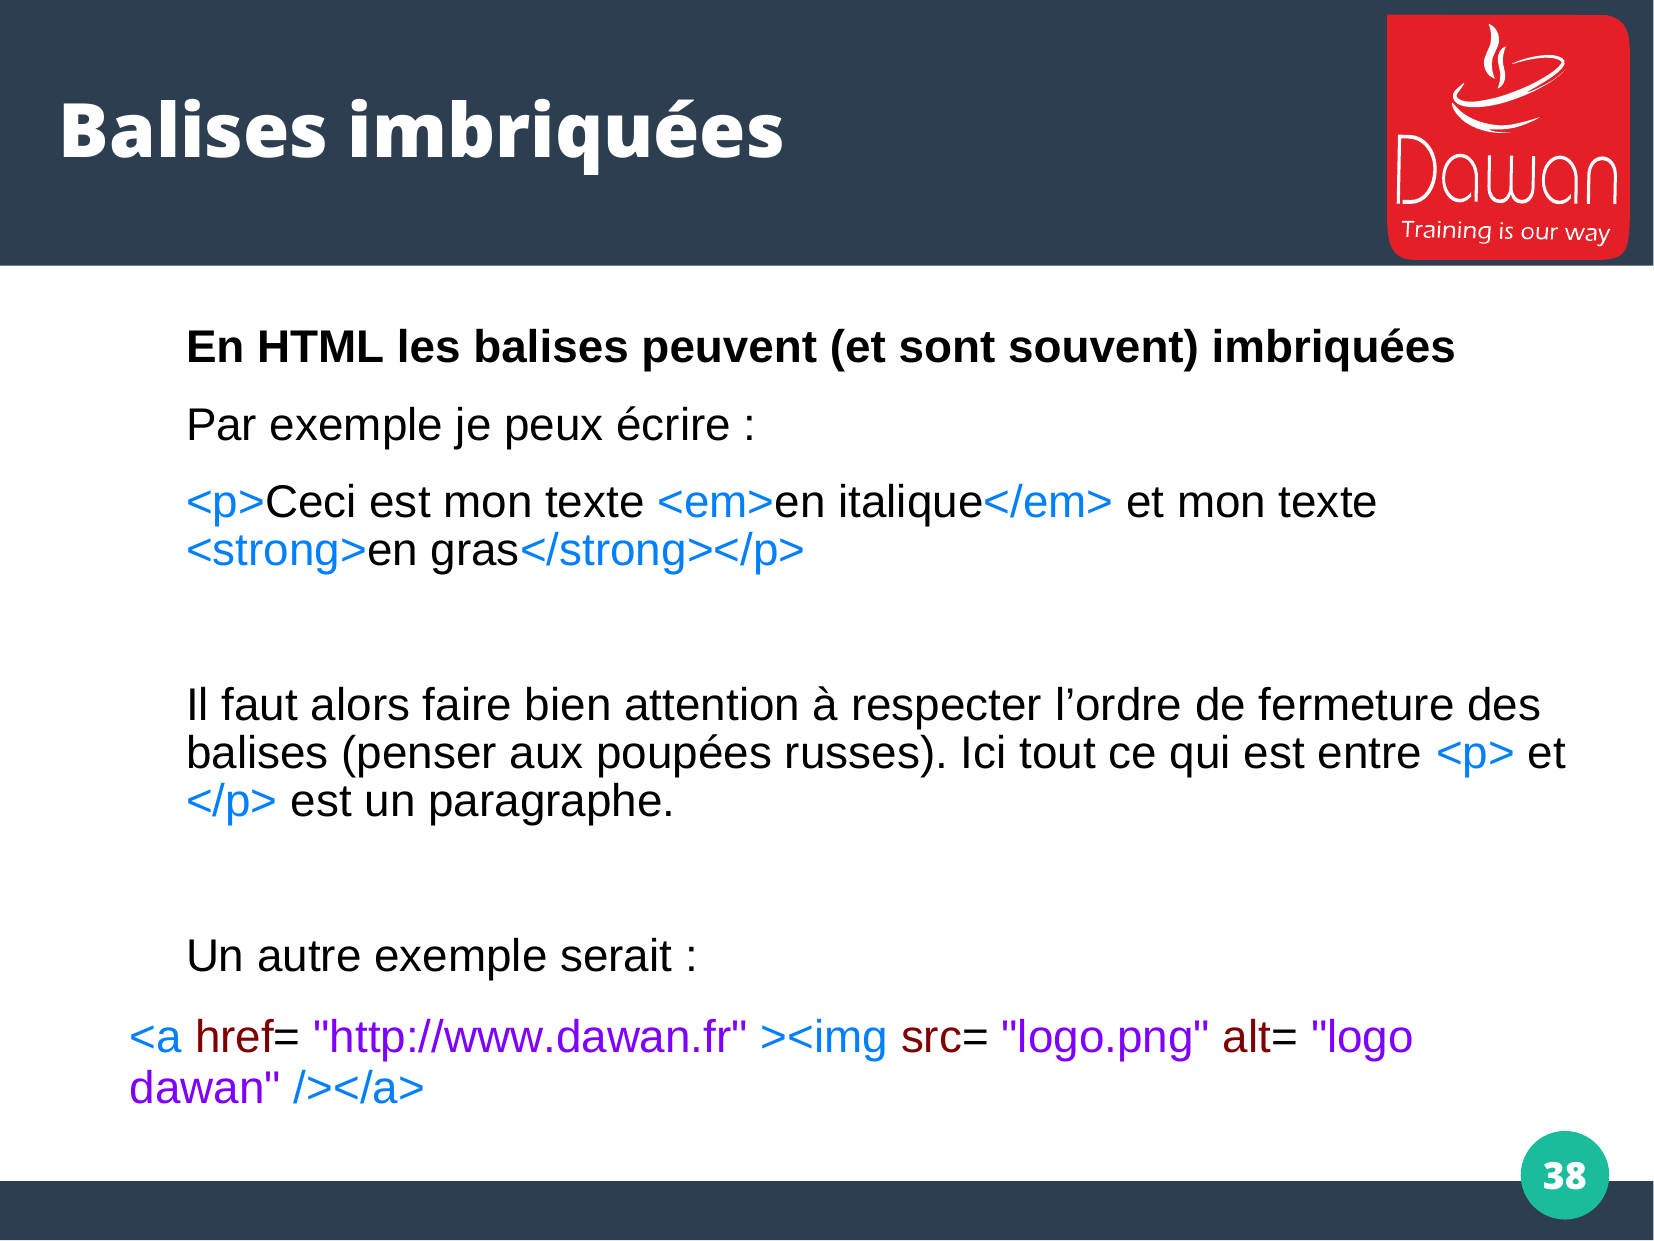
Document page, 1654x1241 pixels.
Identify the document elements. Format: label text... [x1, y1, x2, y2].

list En HTML les balises peuvent (et sont souvent) imbriquées Par exemple je peux écrire : <p>Ceci est mon texte <em>en italique</em> et mon texte <strong>en gras</strong></p> Il faut alors faire bien attention à respecter l’ordre de fermeture des balises (penser aux poupées russes). Ici tout ce qui est entre <p> et </p> est un paragraphe. Un autre exemple serait : <a href= "http://www.dawan.fr" ><img src= "logo.png" alt= "logo dawan" /></a> [59, 324, 1595, 1152]
title Balises imbriquées [59, 49, 1387, 207]
picture [1387, 14, 1630, 260]
